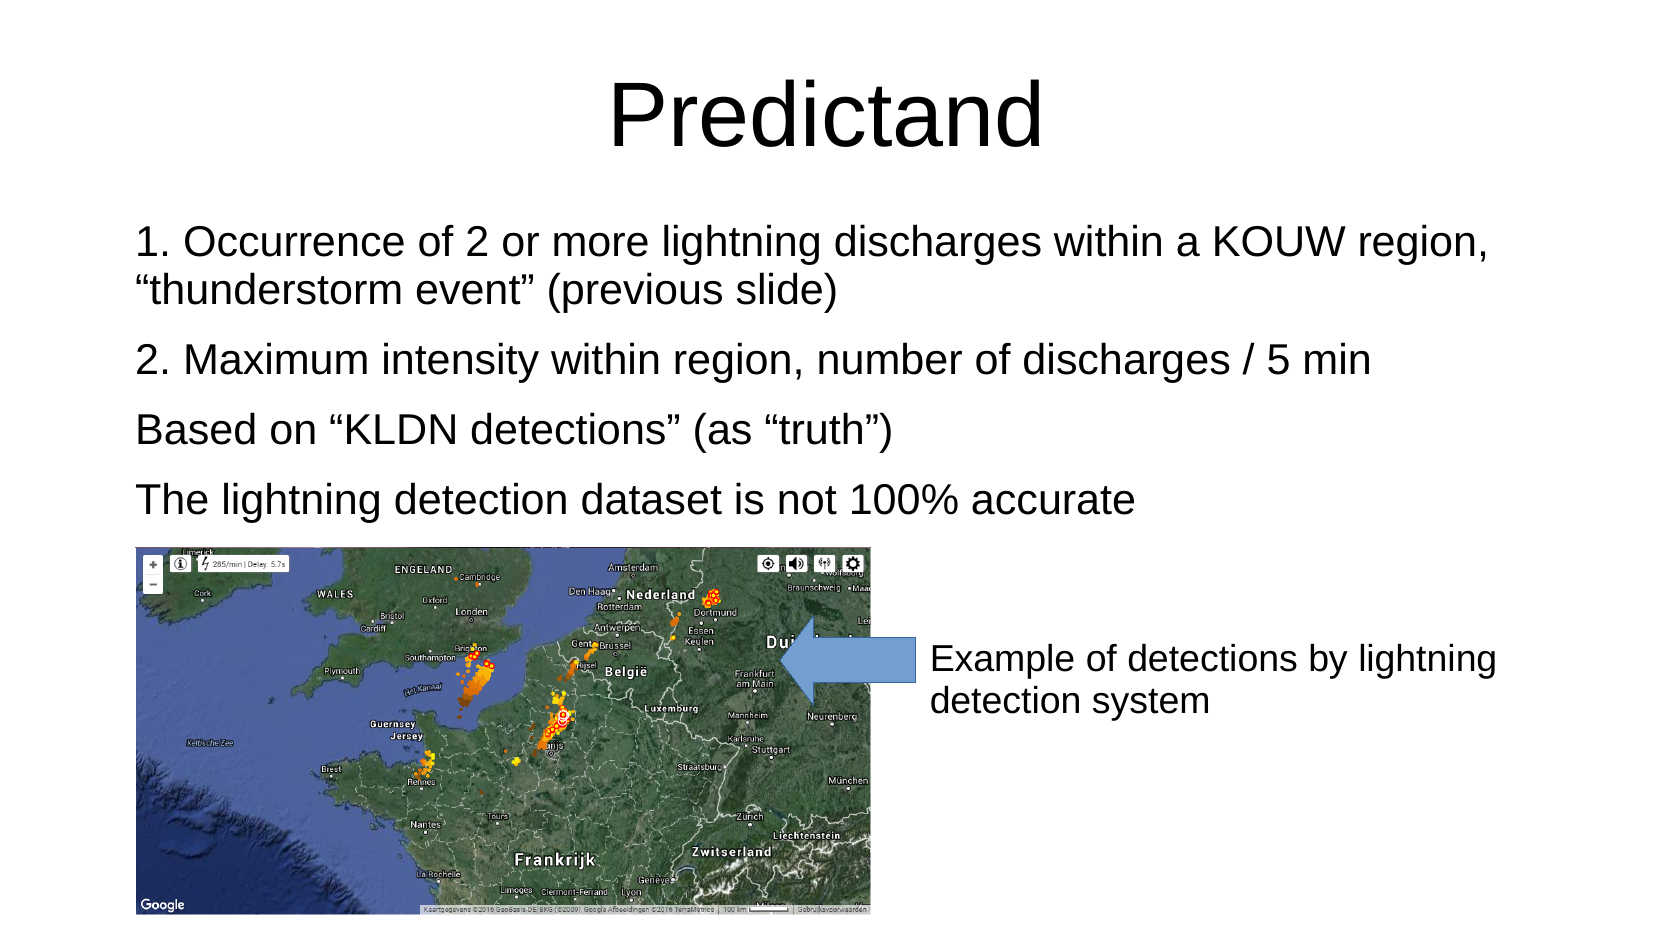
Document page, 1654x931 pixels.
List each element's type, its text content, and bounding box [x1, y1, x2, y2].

text_box Example of detections by lightning detection system [915, 630, 1654, 781]
title Predictand [82, 37, 1571, 193]
picture [135, 547, 871, 916]
list 1. Occurrence of 2 or more lightning discharges within a KOUW region, “thunderstorm event” (previous slide) 2. Maximum intensity within region, number of discharges / 5 min Based on “KLDN detections” (as “truth”) The lightning detection dataset is not 100% accurate [82, 217, 1561, 526]
text_box [780, 615, 916, 706]
